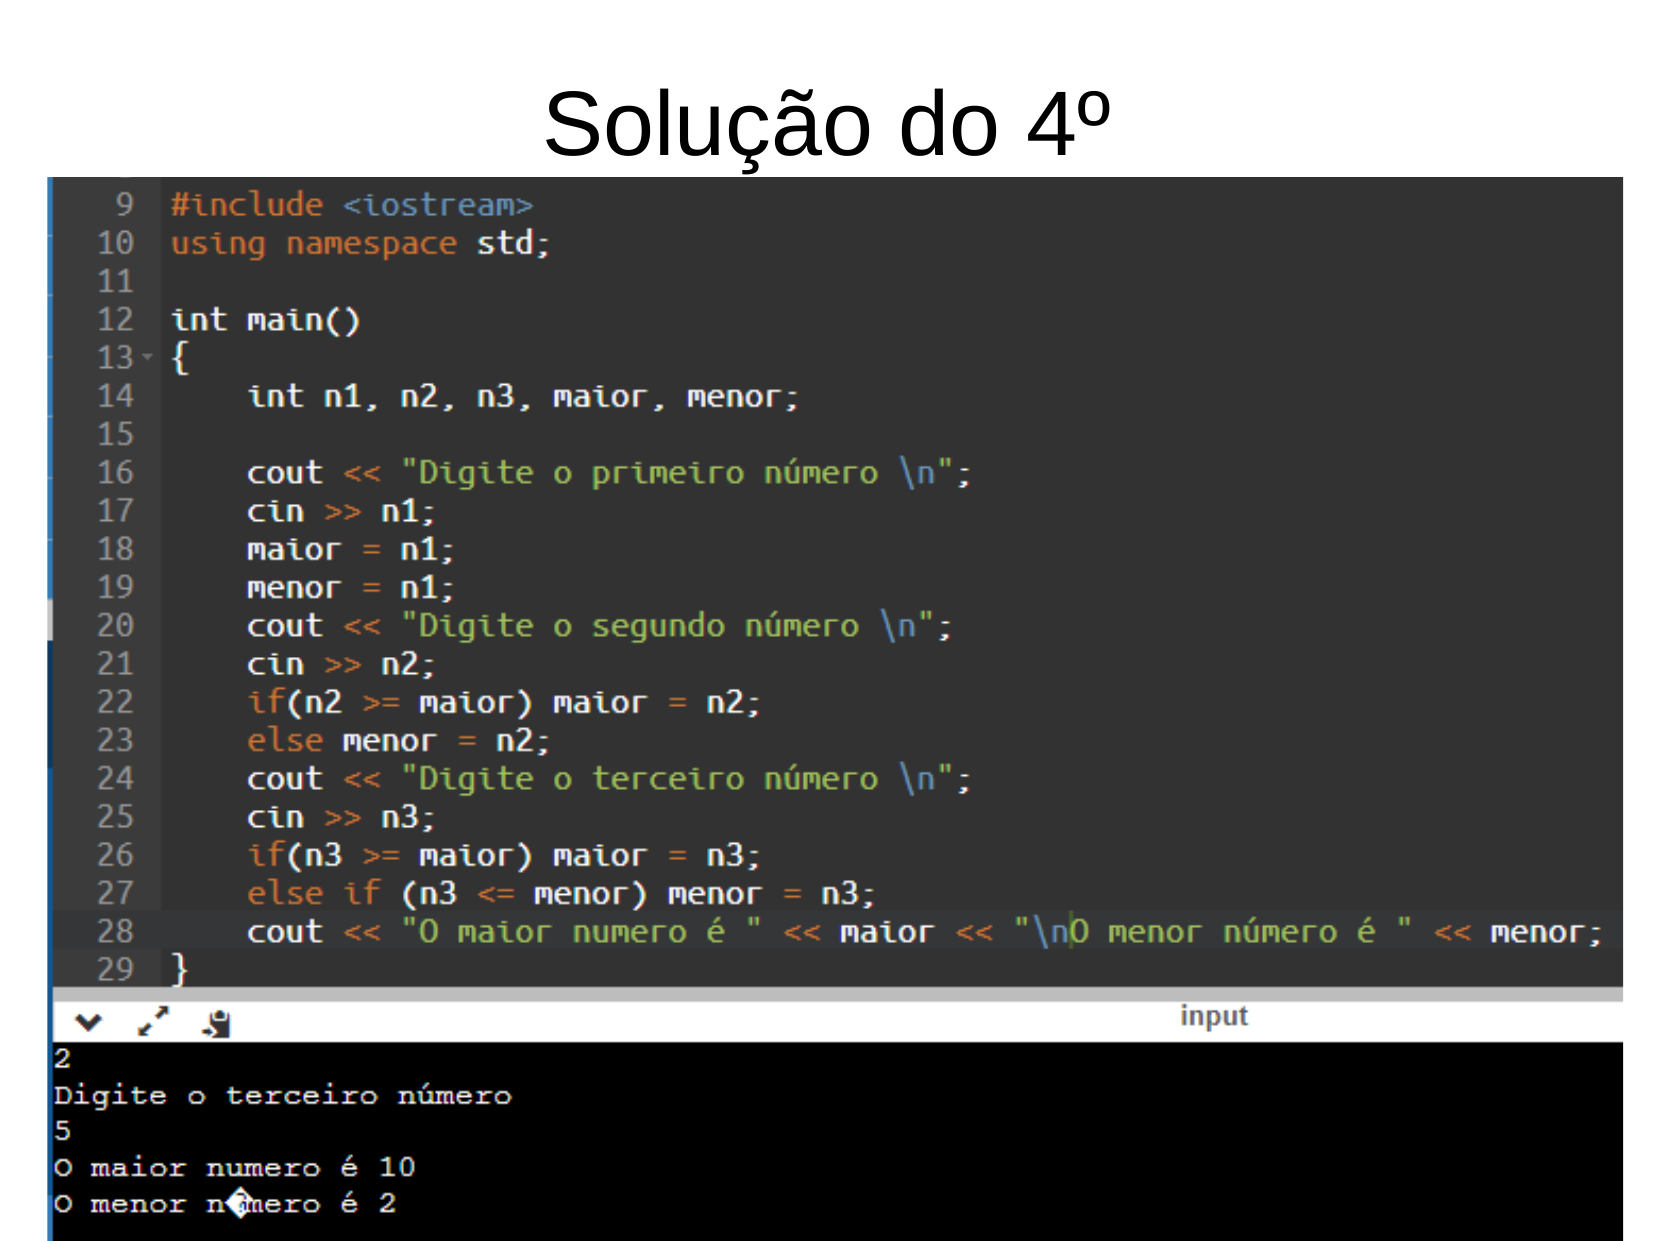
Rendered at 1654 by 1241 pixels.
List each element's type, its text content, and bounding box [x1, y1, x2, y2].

title Solução do 4º [82, 19, 1571, 177]
picture [47, 177, 1624, 1241]
